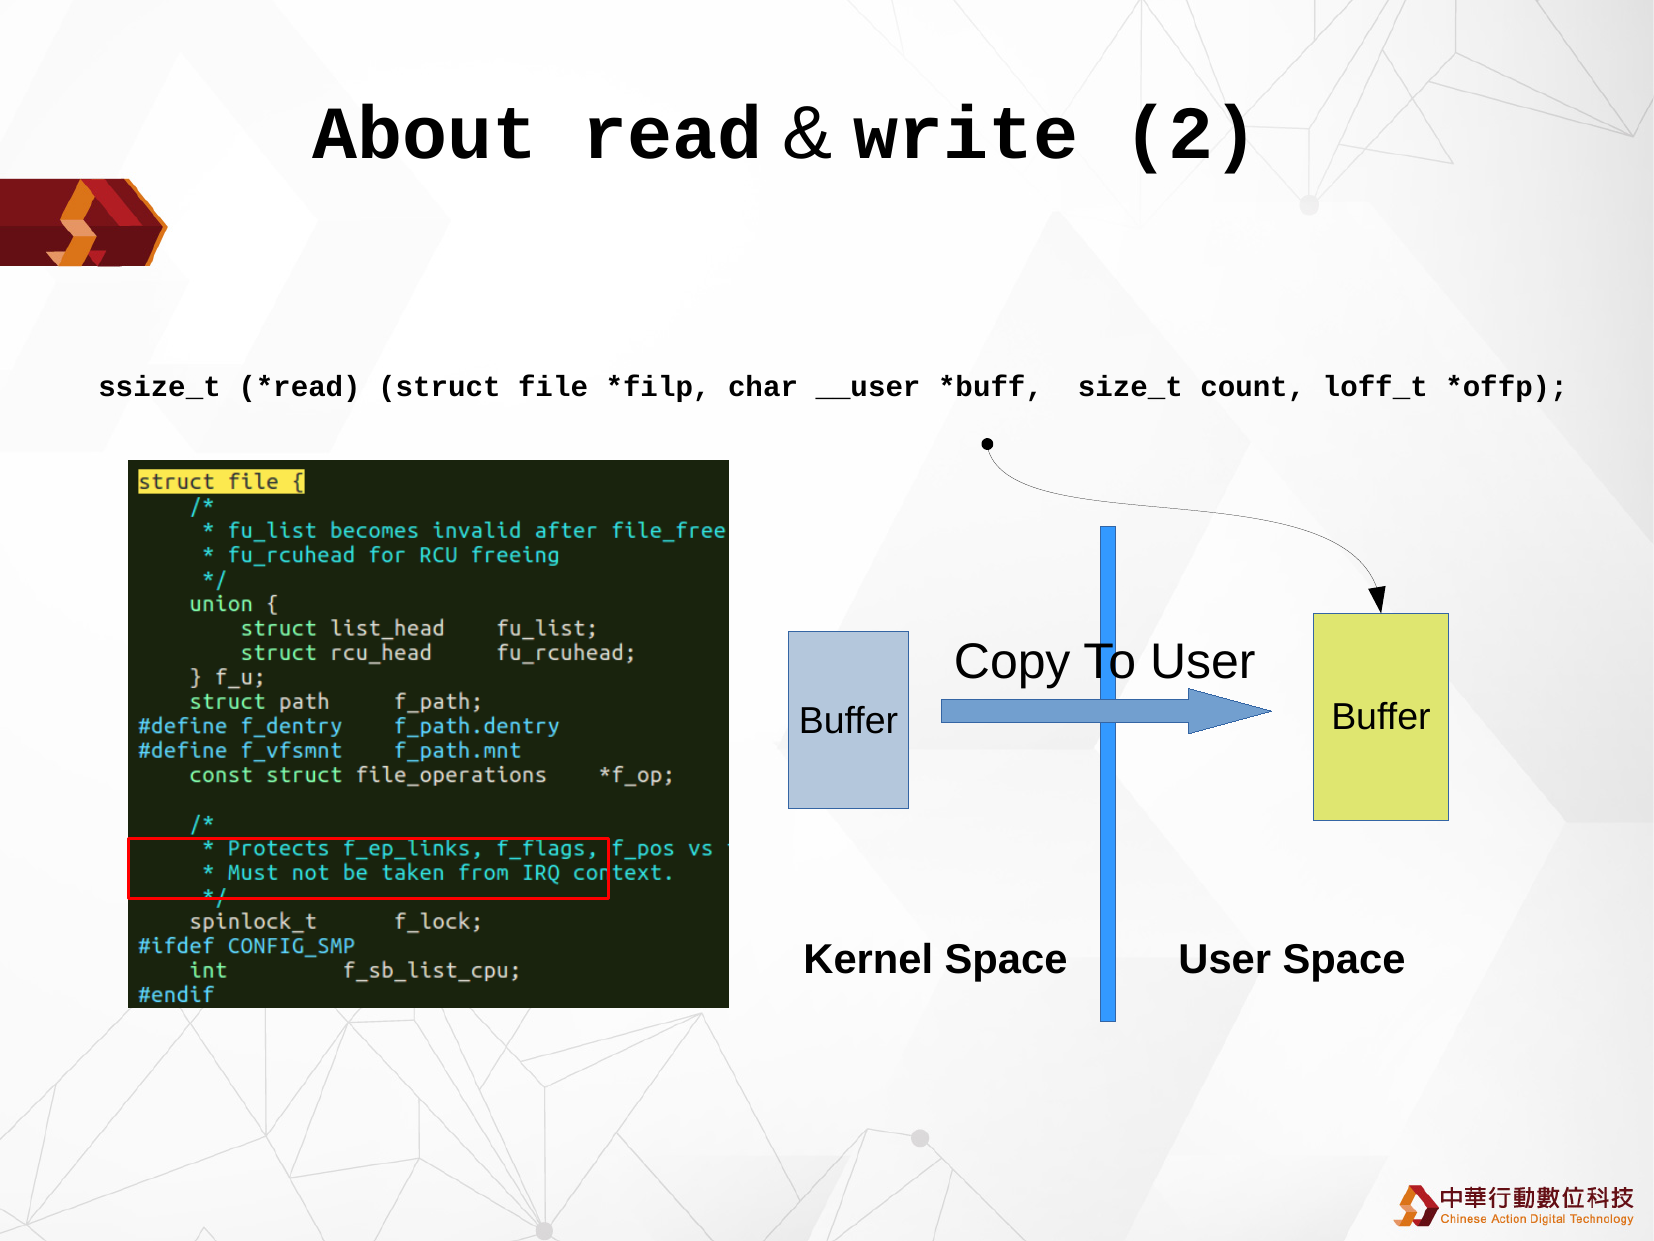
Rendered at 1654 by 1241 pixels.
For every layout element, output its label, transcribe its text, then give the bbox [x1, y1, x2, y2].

title About read & write (2) [194, 76, 1376, 195]
text_box ssize_t (*read) (struct file *filp, char __user *buff, size_t count, loff_t *offp); [83, 365, 1626, 461]
text_box Buffer [1313, 613, 1449, 821]
text_box User Space [1163, 928, 1499, 1009]
text_box Kernel Space [788, 928, 1083, 1009]
text_box Buffer [788, 631, 909, 809]
text_box [1100, 526, 1116, 625]
picture [0, 0, 1654, 1241]
text_box Copy To User [939, 625, 1285, 744]
text_box [1100, 744, 1116, 1022]
